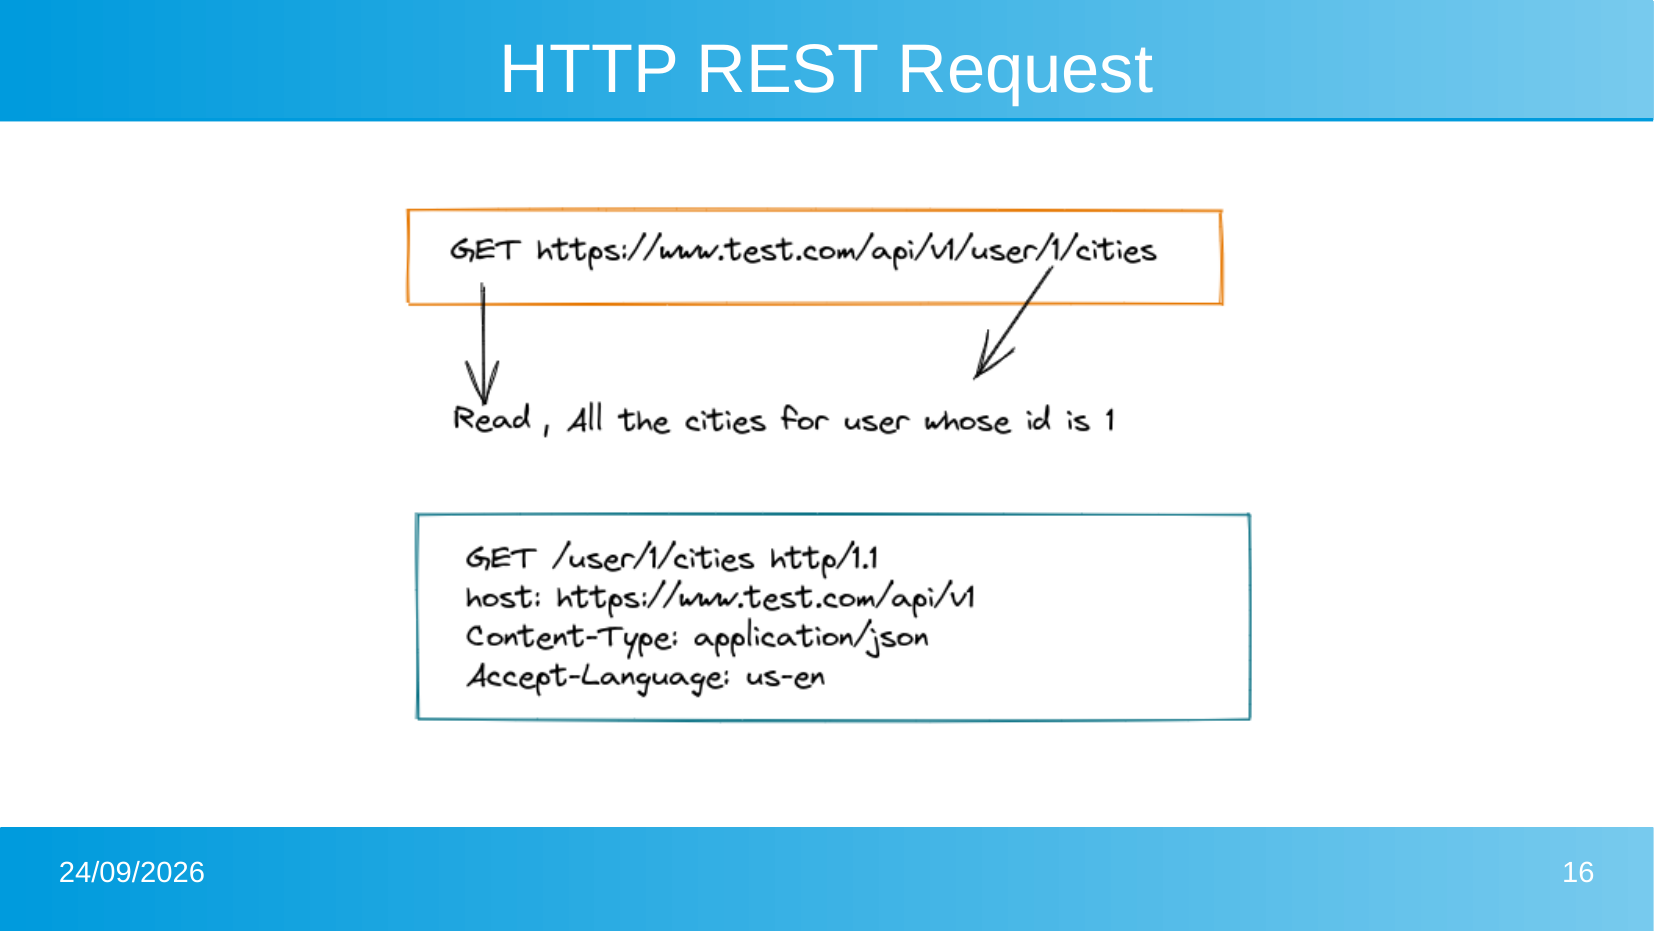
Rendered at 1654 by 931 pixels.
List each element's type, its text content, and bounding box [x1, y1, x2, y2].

picture [393, 195, 1266, 735]
title HTTP REST Request [59, 29, 1595, 108]
